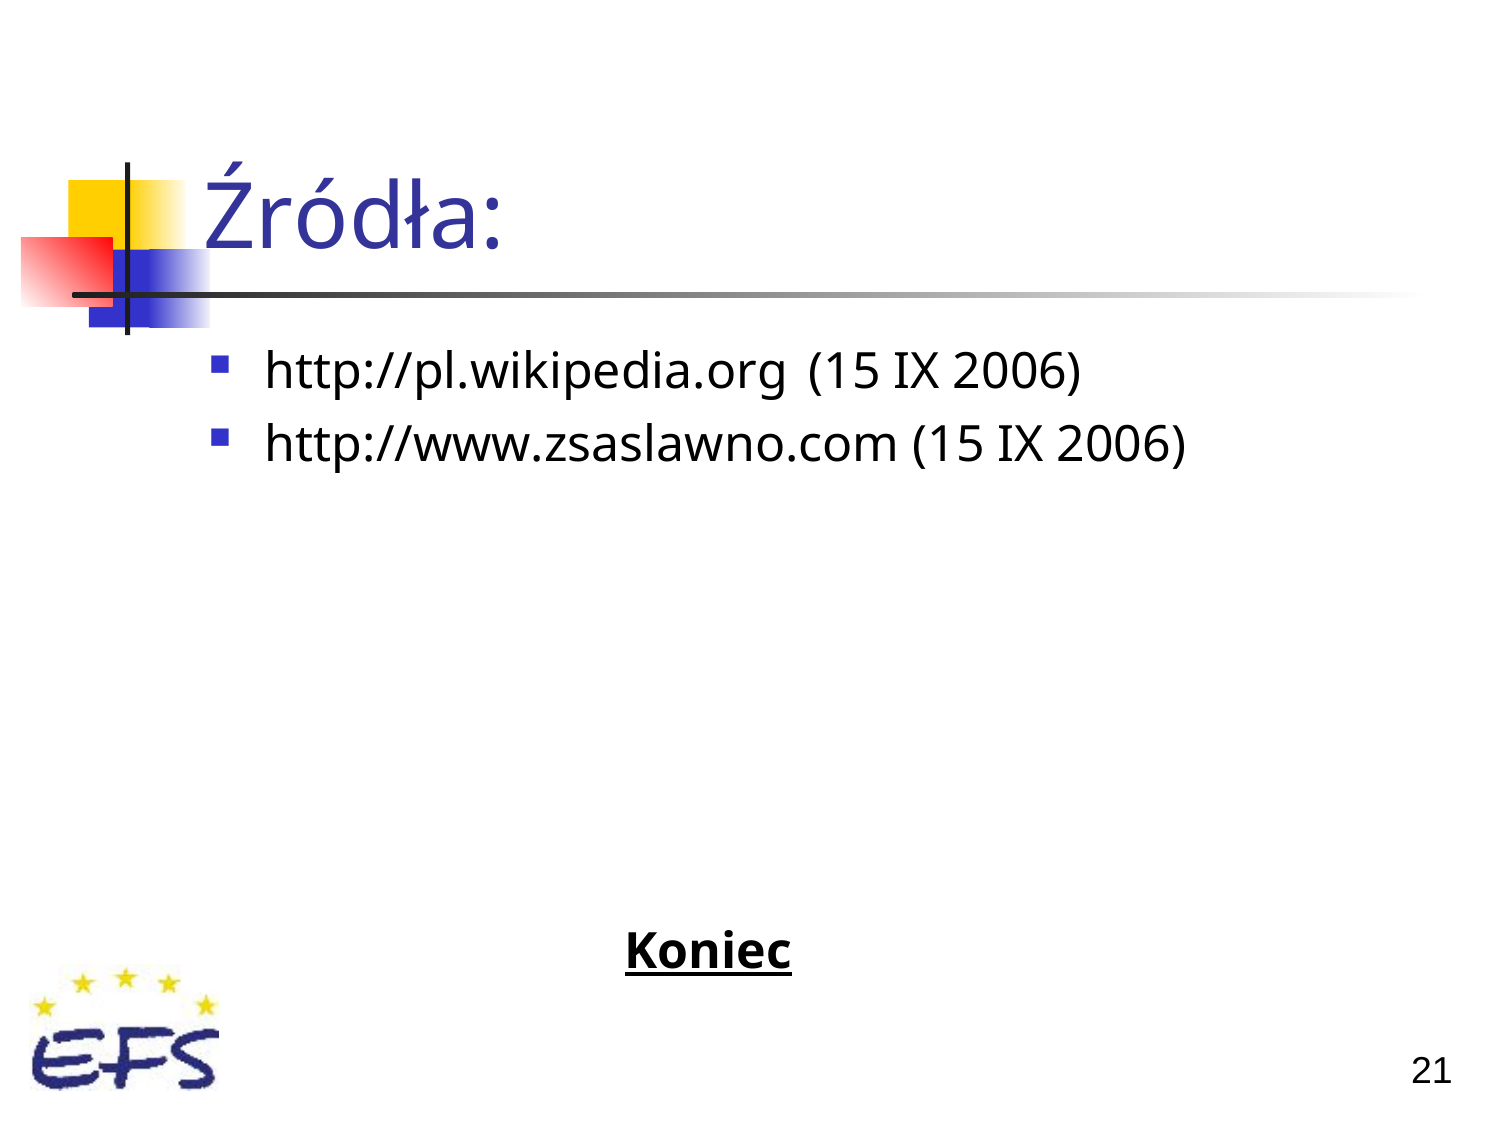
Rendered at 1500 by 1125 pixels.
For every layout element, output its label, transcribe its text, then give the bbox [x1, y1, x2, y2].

picture [29, 964, 219, 1091]
title Źródła: [188, 35, 1468, 276]
list http://pl.wikipedia.org (15 IX 2006) http://www.zsaslawno.com (15 IX 2006) Koniec [193, 331, 1469, 1007]
